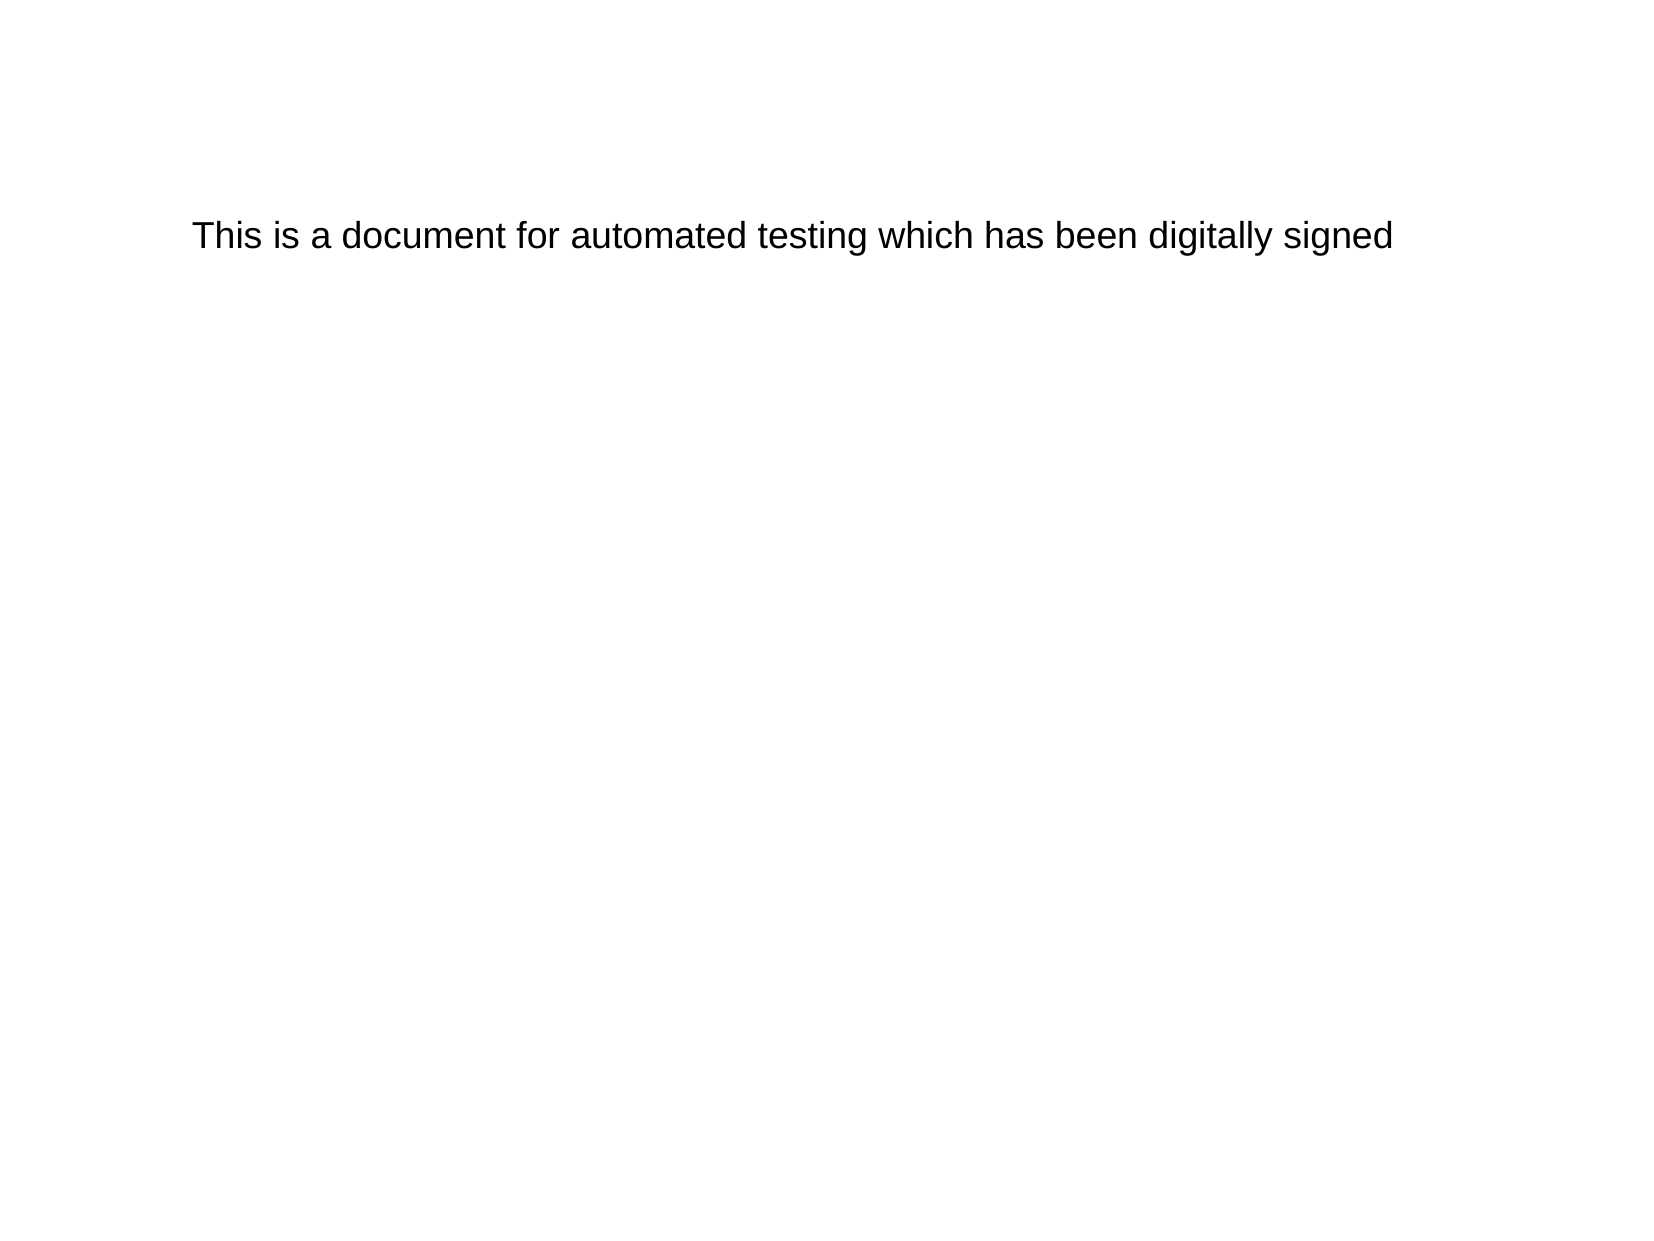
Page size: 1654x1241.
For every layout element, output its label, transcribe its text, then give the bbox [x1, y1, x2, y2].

text_box This is a document for automated testing which has been digitally signed [177, 206, 1447, 264]
